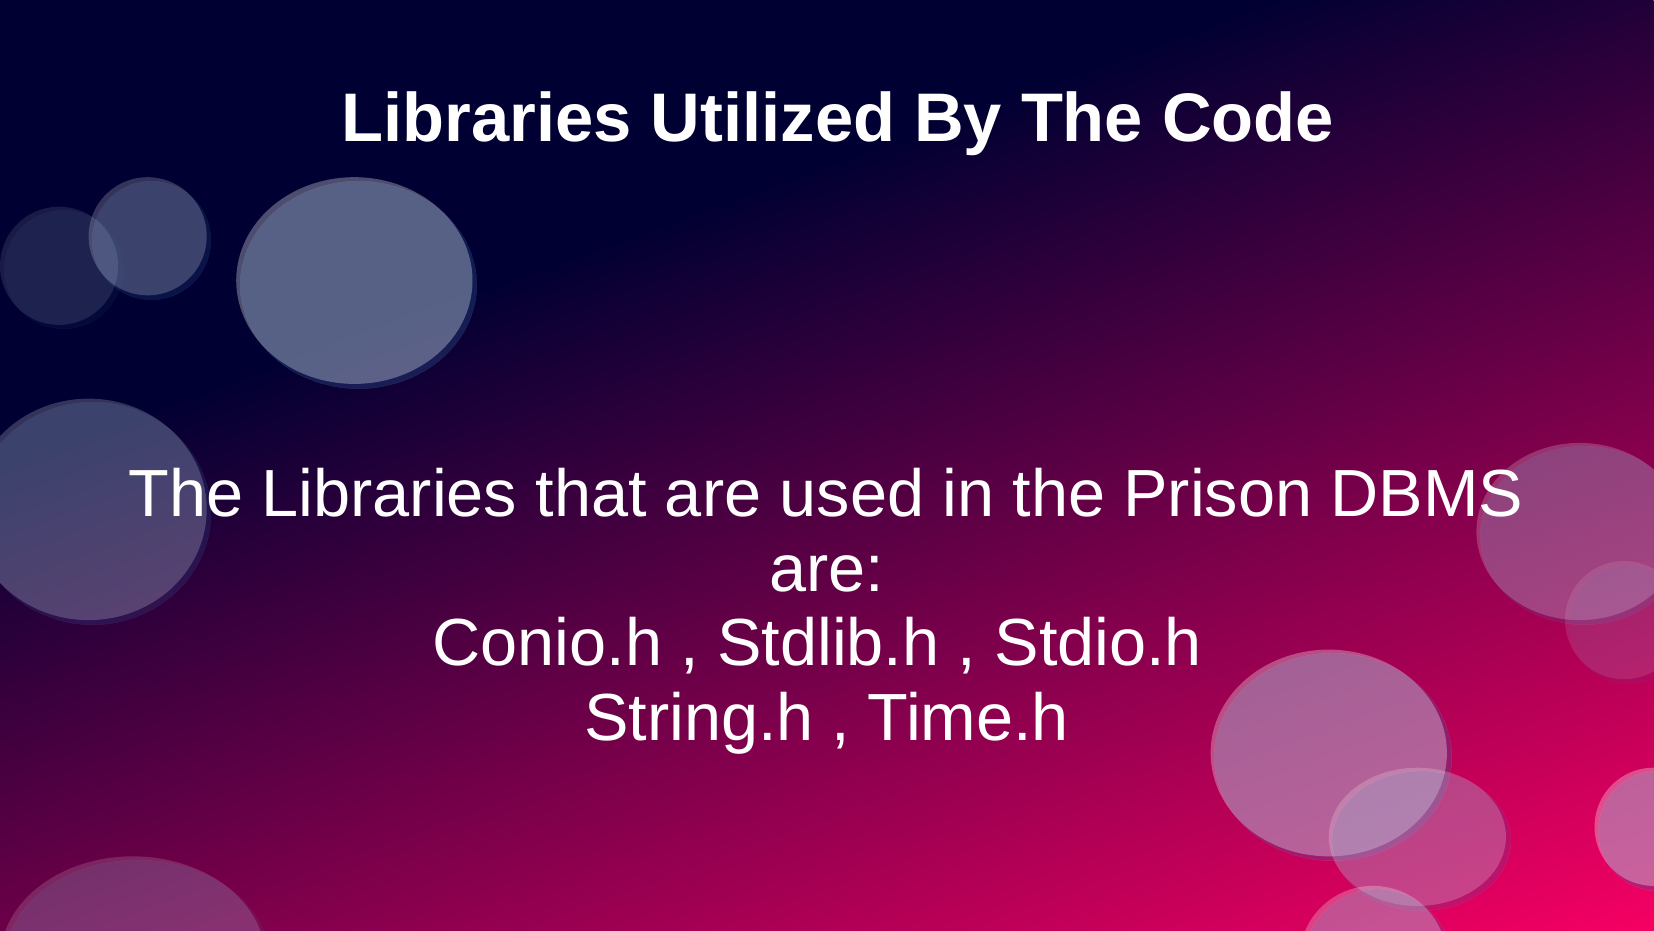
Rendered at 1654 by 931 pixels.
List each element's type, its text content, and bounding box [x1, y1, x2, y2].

title Libraries Utilized By The Code [262, 44, 1415, 192]
subtitle The Libraries that are used in the Prison DBMS are: Conio.h , Stdlib.h , Stdio.h String.h , Time.h [88, 428, 1565, 783]
